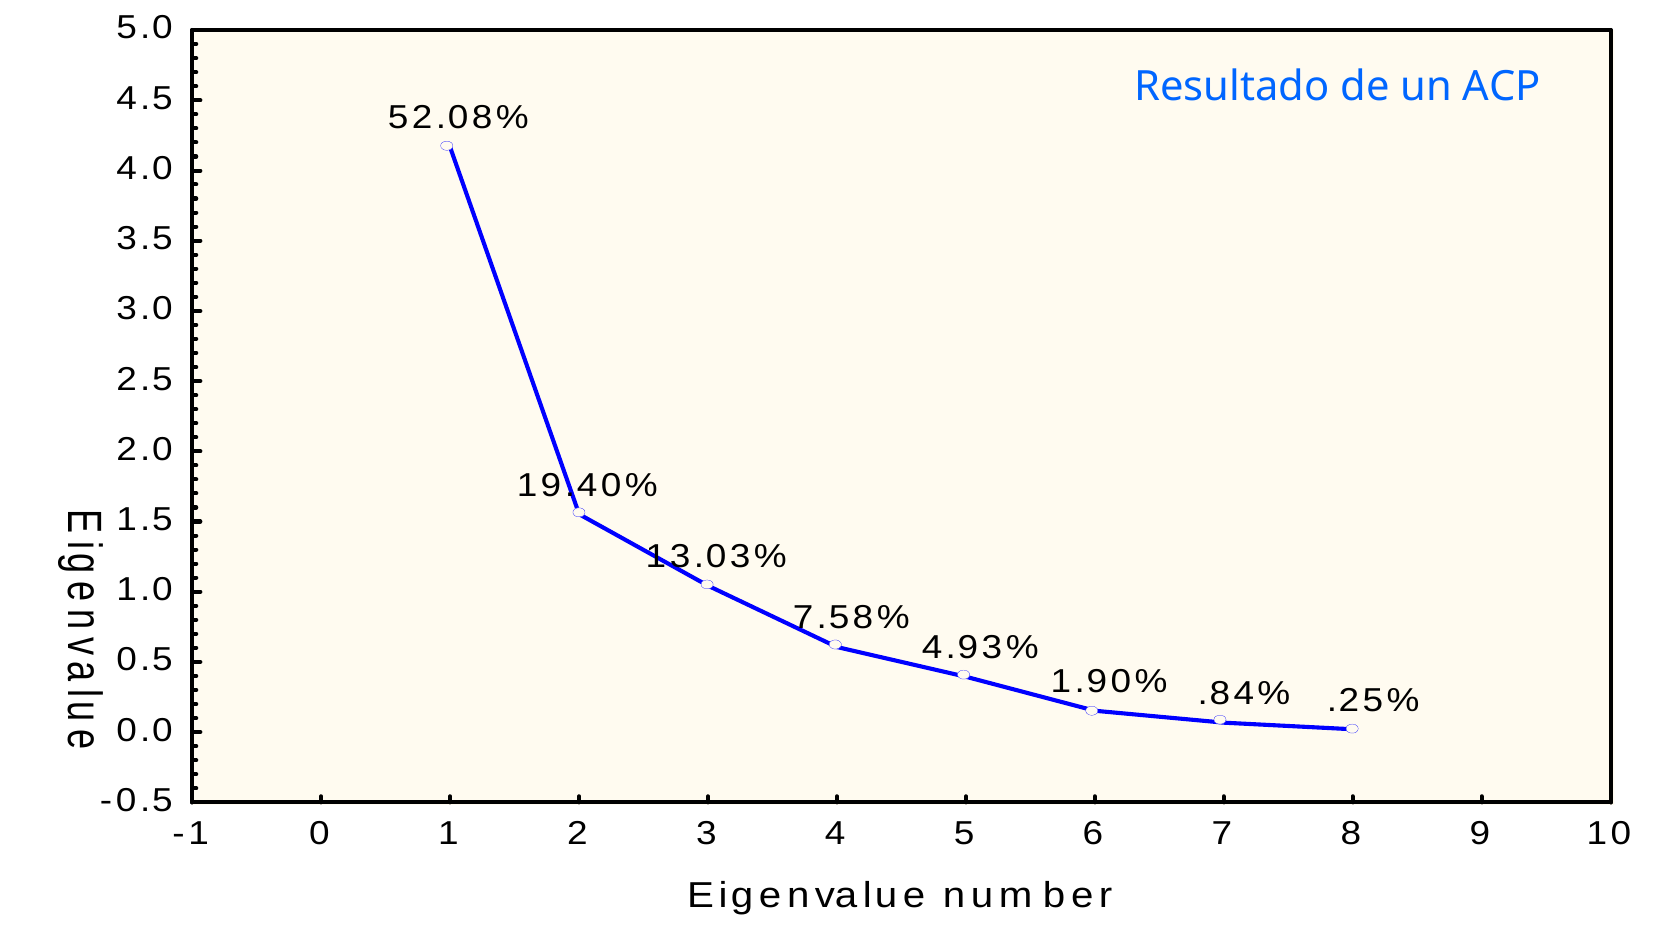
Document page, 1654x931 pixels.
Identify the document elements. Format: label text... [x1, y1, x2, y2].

text_box Resultado de un ACP [1119, 51, 1557, 118]
chart [0, 0, 1654, 931]
